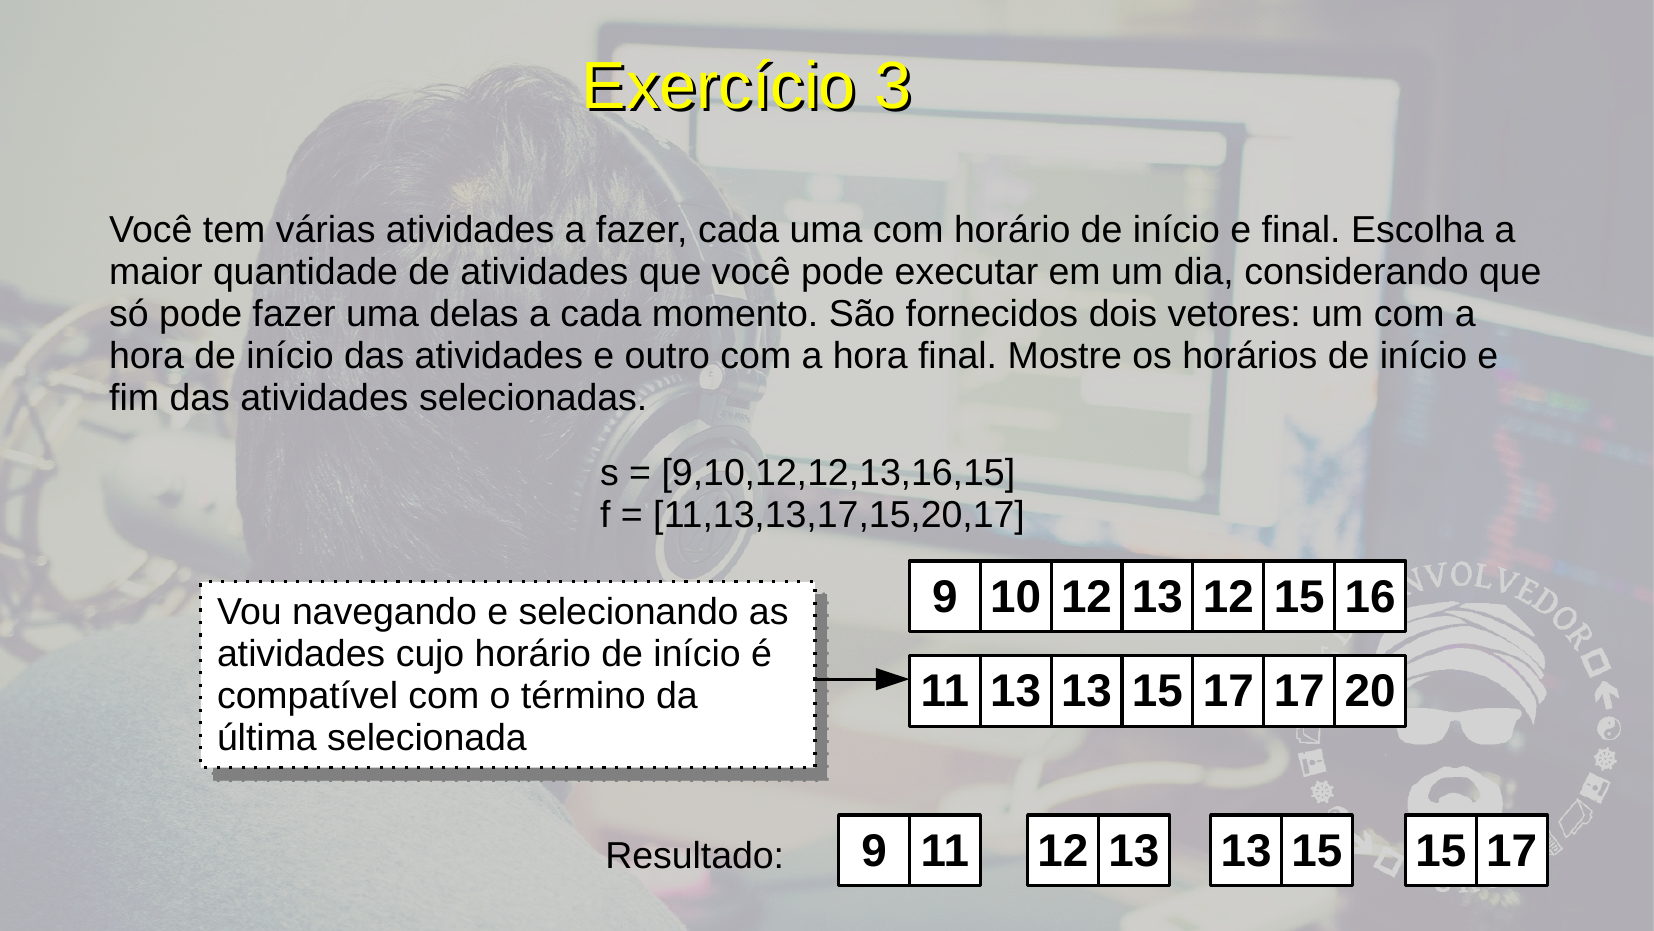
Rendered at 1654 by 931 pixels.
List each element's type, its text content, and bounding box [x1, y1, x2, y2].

text_box s = [9,10,12,12,13,16,15] f = [11,13,13,17,15,20,17] [543, 444, 1041, 544]
text_box 9 [909, 561, 980, 632]
text_box 11 [909, 655, 980, 727]
text_box 16 [1334, 561, 1406, 632]
text_box 13 [980, 655, 1051, 727]
text_box Exercício 3 [566, 40, 1069, 130]
text_box 15 [1263, 561, 1334, 632]
text_box 15 [1122, 655, 1192, 727]
text_box Resultado: [590, 826, 804, 884]
text_box 12 [1027, 814, 1098, 886]
text_box 17 [1263, 655, 1334, 727]
text_box 15 [1281, 814, 1353, 886]
text_box 15 [1405, 814, 1476, 886]
text_box Você tem várias atividades a fazer, cada uma com horário de início e final. Escolha a maior quantidade de atividades que você pode executar em um dia, considerando que só pode fazer uma delas a cada momento. São fornecidos dois vetores: um com a hora de início das atividades e outro com a hora final. Mostre os horários de início e fim das atividades selecionadas. [94, 200, 1560, 438]
text_box 13 [1122, 561, 1192, 632]
text_box Vou navegando e selecionando as atividades cujo horário de início é compatível com o término da última selecionada [200, 581, 815, 768]
text_box 17 [1192, 655, 1263, 727]
text_box 11 [910, 814, 981, 886]
text_box 13 [1210, 814, 1281, 886]
text_box 17 [1476, 814, 1548, 886]
text_box 9 [838, 814, 910, 886]
text_box 10 [980, 561, 1051, 632]
text_box 13 [1051, 655, 1122, 727]
text_box 20 [1334, 655, 1406, 727]
text_box 12 [1051, 561, 1122, 632]
text_box 12 [1192, 561, 1263, 632]
text_box 13 [1098, 814, 1170, 886]
